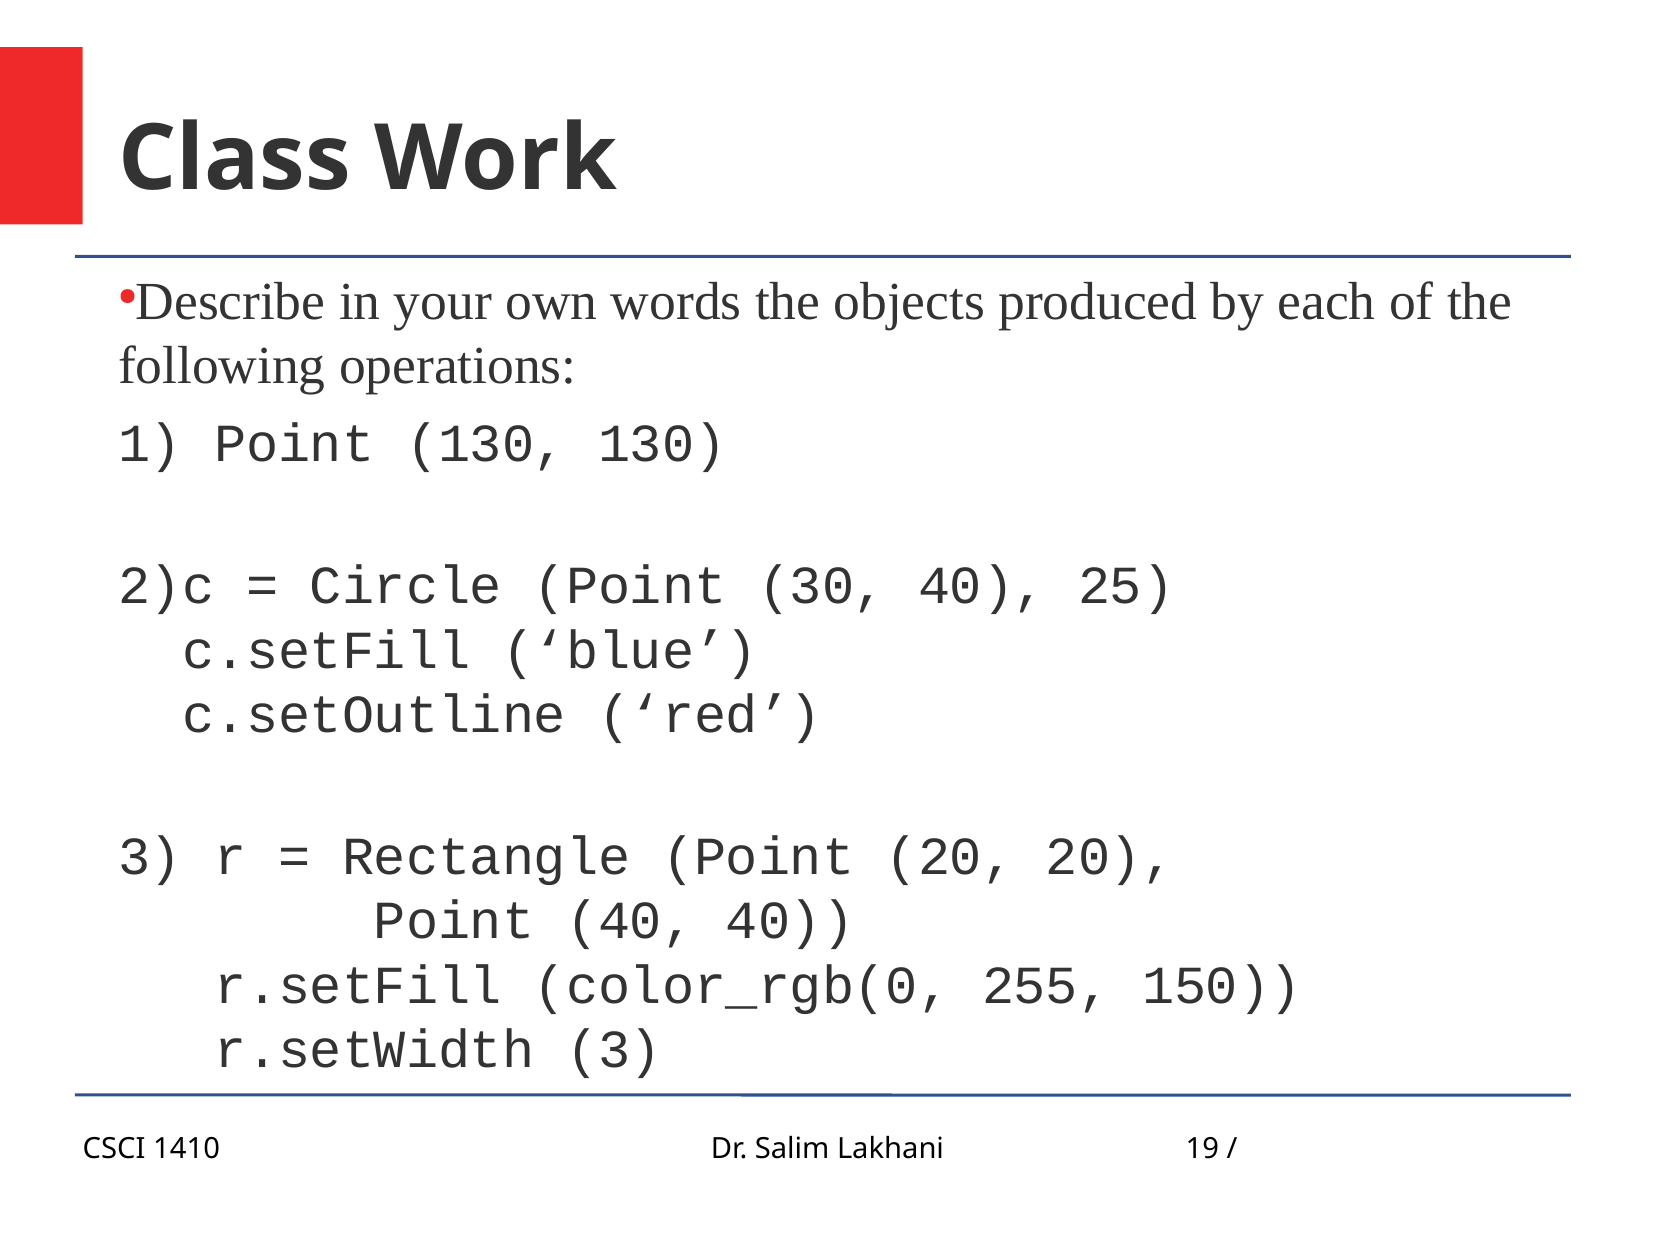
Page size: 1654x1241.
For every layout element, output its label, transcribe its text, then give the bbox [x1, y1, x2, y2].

text_box / [1185, 1129, 1571, 1216]
text_box CSCI 1410 [82, 1129, 468, 1216]
title Class Work [118, 49, 1571, 257]
list Describe in your own words the objects produced by each of the following operations: 1) Point (130, 130) 2)c = Circle (Point (30, 40), 25) c.setFill (‘blue’) c.setOutline (‘red’) 3) r = Rectangle (Point (20, 20), Point (40, 40)) r.setFill (color_rgb(0, 255, 150)) r.setWidth (3) [118, 265, 1536, 1081]
text_box Dr. Salim Lakhani [565, 1129, 1090, 1216]
